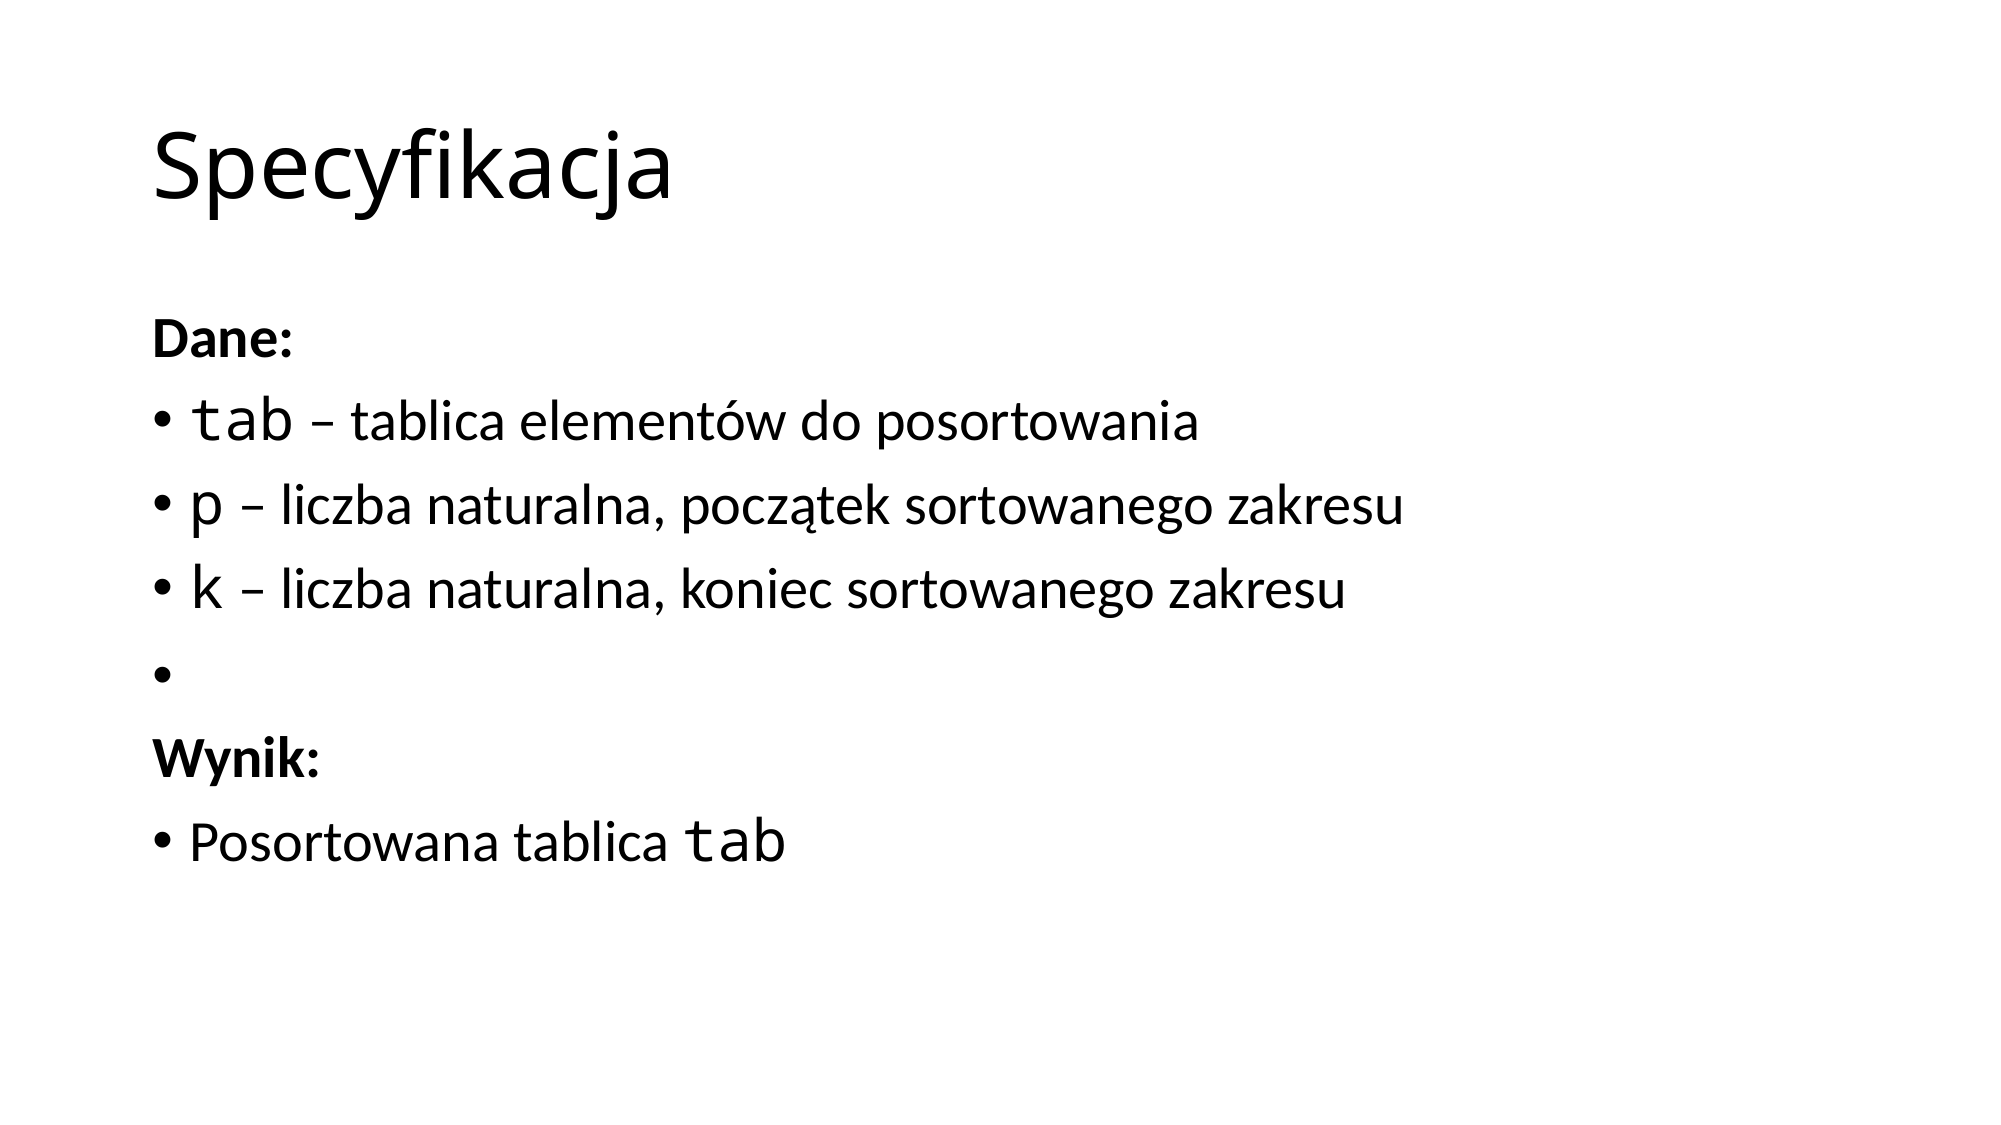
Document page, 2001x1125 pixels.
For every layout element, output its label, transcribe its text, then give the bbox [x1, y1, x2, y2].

list Dane: tab – tablica elementów do posortowania p – liczba naturalna, początek sortowanego zakresu k – liczba naturalna, koniec sortowanego zakresu Wynik: Posortowana tablica tab [137, 299, 1863, 1014]
title Specyfikacja [137, 59, 1863, 278]
